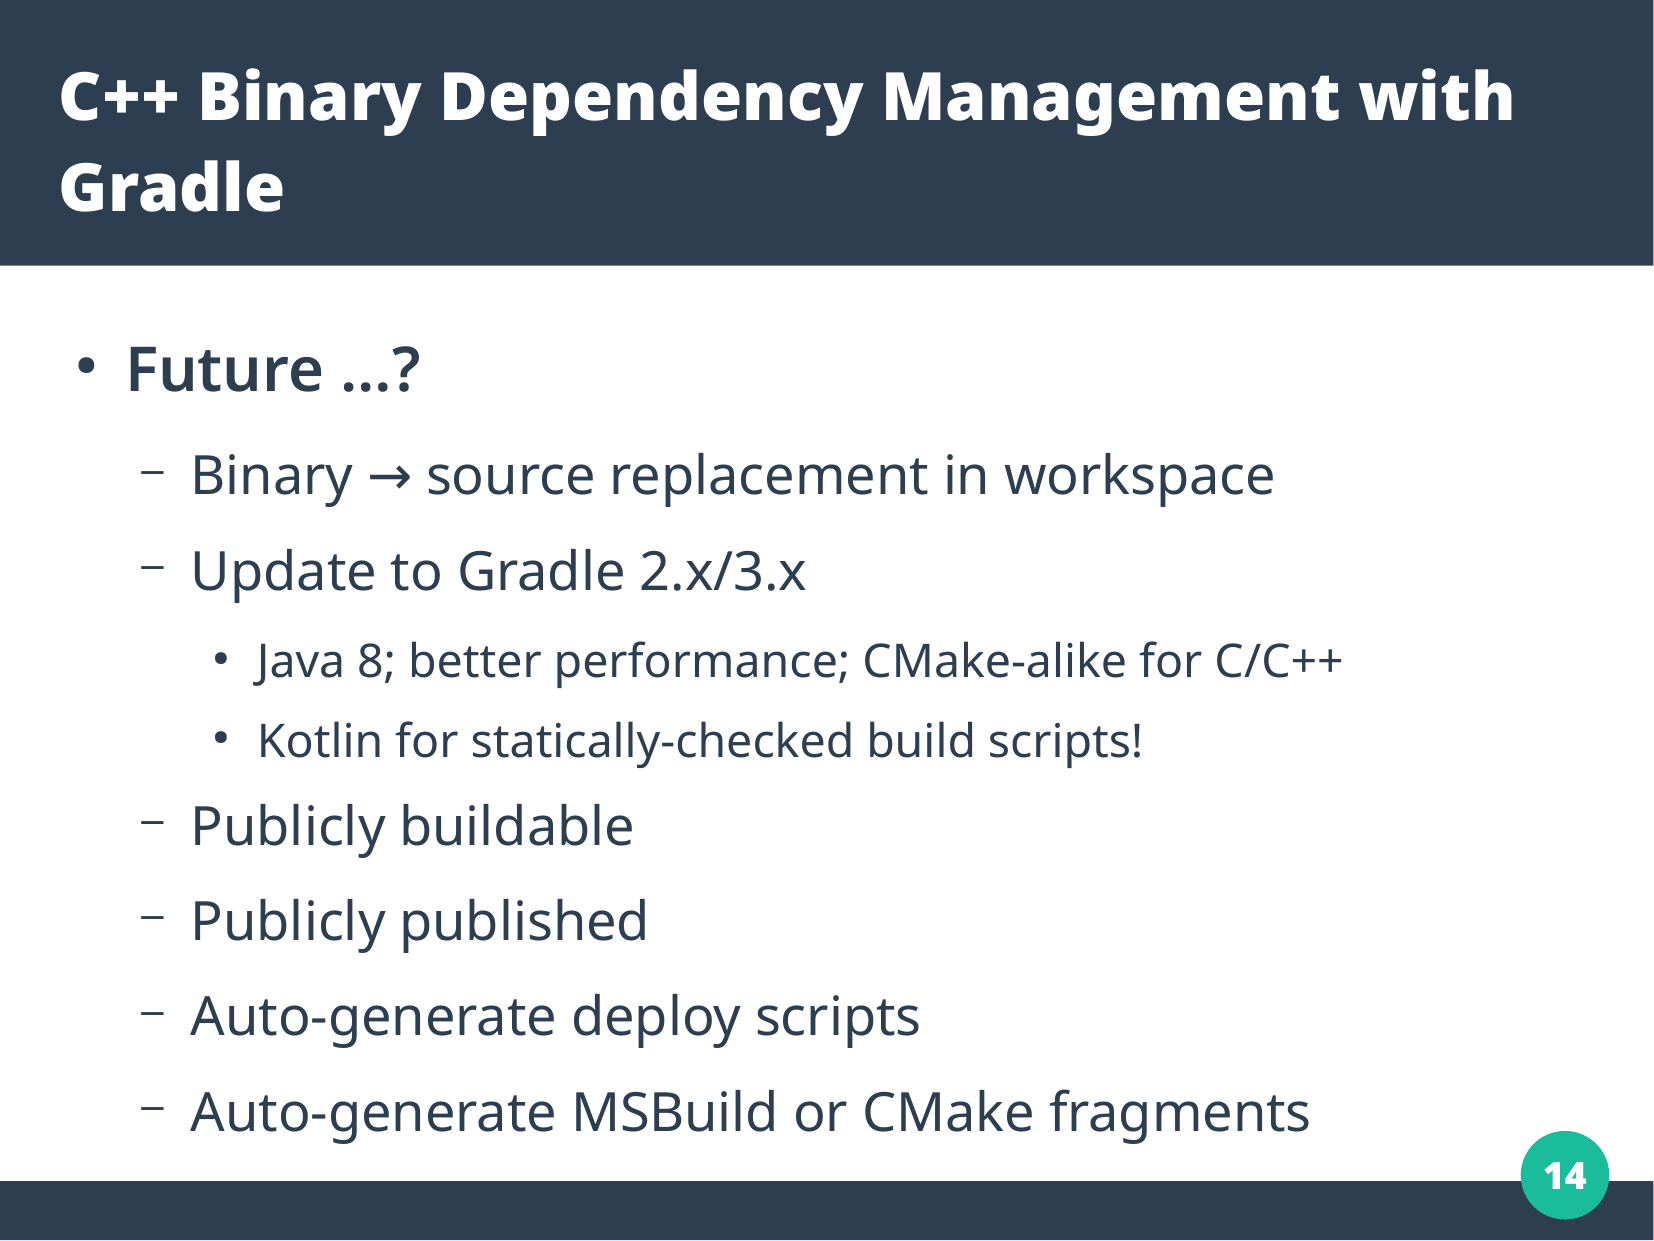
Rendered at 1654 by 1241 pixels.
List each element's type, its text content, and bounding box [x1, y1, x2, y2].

title C++ Binary Dependency Management with Gradle [59, 49, 1595, 207]
list Future …? Binary → source replacement in workspace Update to Gradle 2.x/3.x Java 8; better performance; CMake-alike for C/C++ Kotlin for statically-checked build scripts! Publicly buildable Publicly published Auto-generate deploy scripts Auto-generate MSBuild or CMake fragments [59, 324, 1595, 1152]
